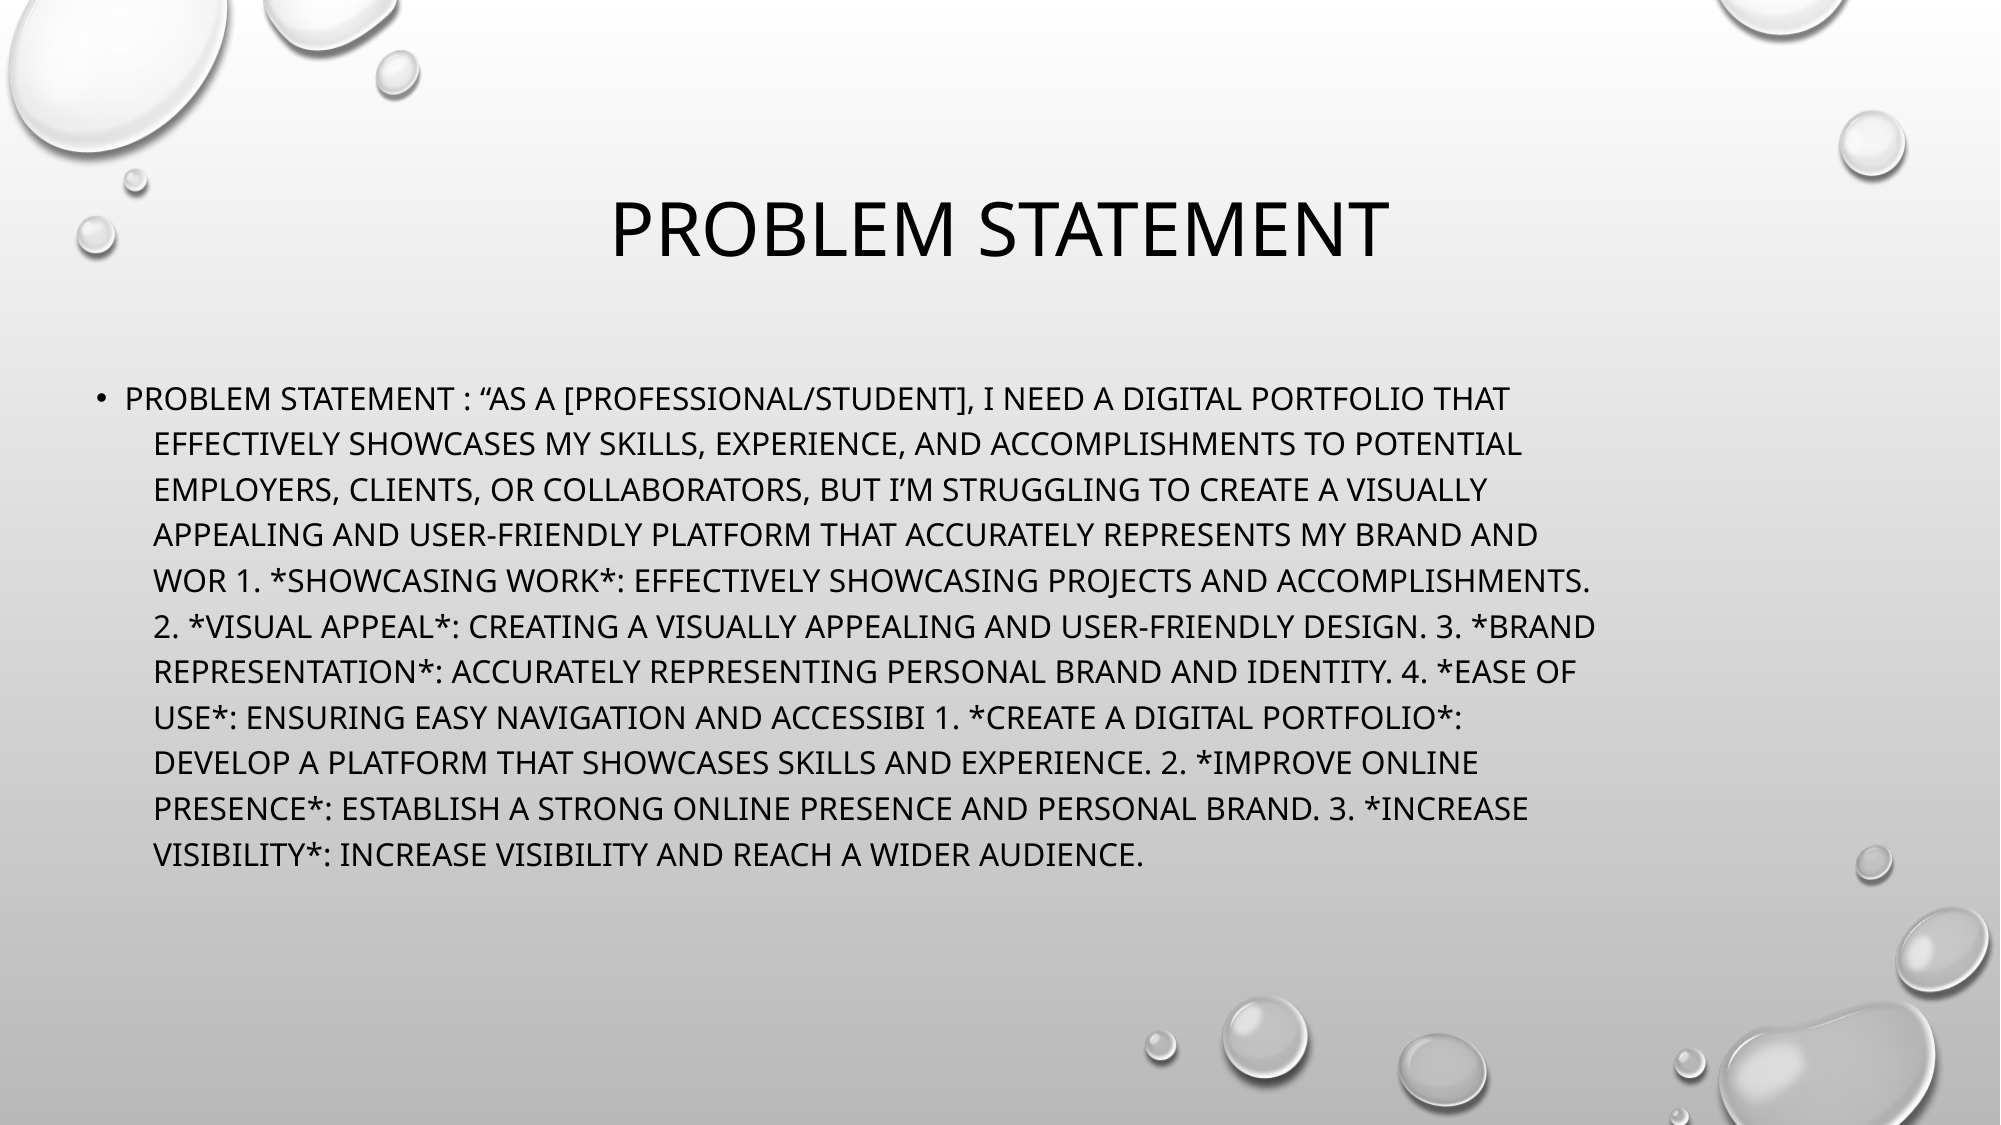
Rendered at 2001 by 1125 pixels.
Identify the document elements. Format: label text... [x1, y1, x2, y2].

list Problem Statement : “As a [professional/student], I need a digital portfolio that effectively showcases my skills, experience, and accomplishments to potential employers, clients, or collaborators, but I’m struggling to create a visually appealing and user-friendly platform that accurately represents my brand and wor 1. *Showcasing work*: Effectively showcasing projects and accomplishments. 2. *Visual appeal*: Creating a visually appealing and user-friendly design. 3. *Brand representation*: Accurately representing personal brand and identity. 4. *Ease of use*: Ensuring easy navigation and accessibi 1. *Create a digital portfolio*: Develop a platform that showcases skills and experience. 2. *Improve online presence*: Establish a strong online presence and personal brand. 3. *Increase visibility*: Increase visibility and reach a wider audience. [81, 363, 1626, 927]
title Problem Statement [149, 101, 1851, 364]
